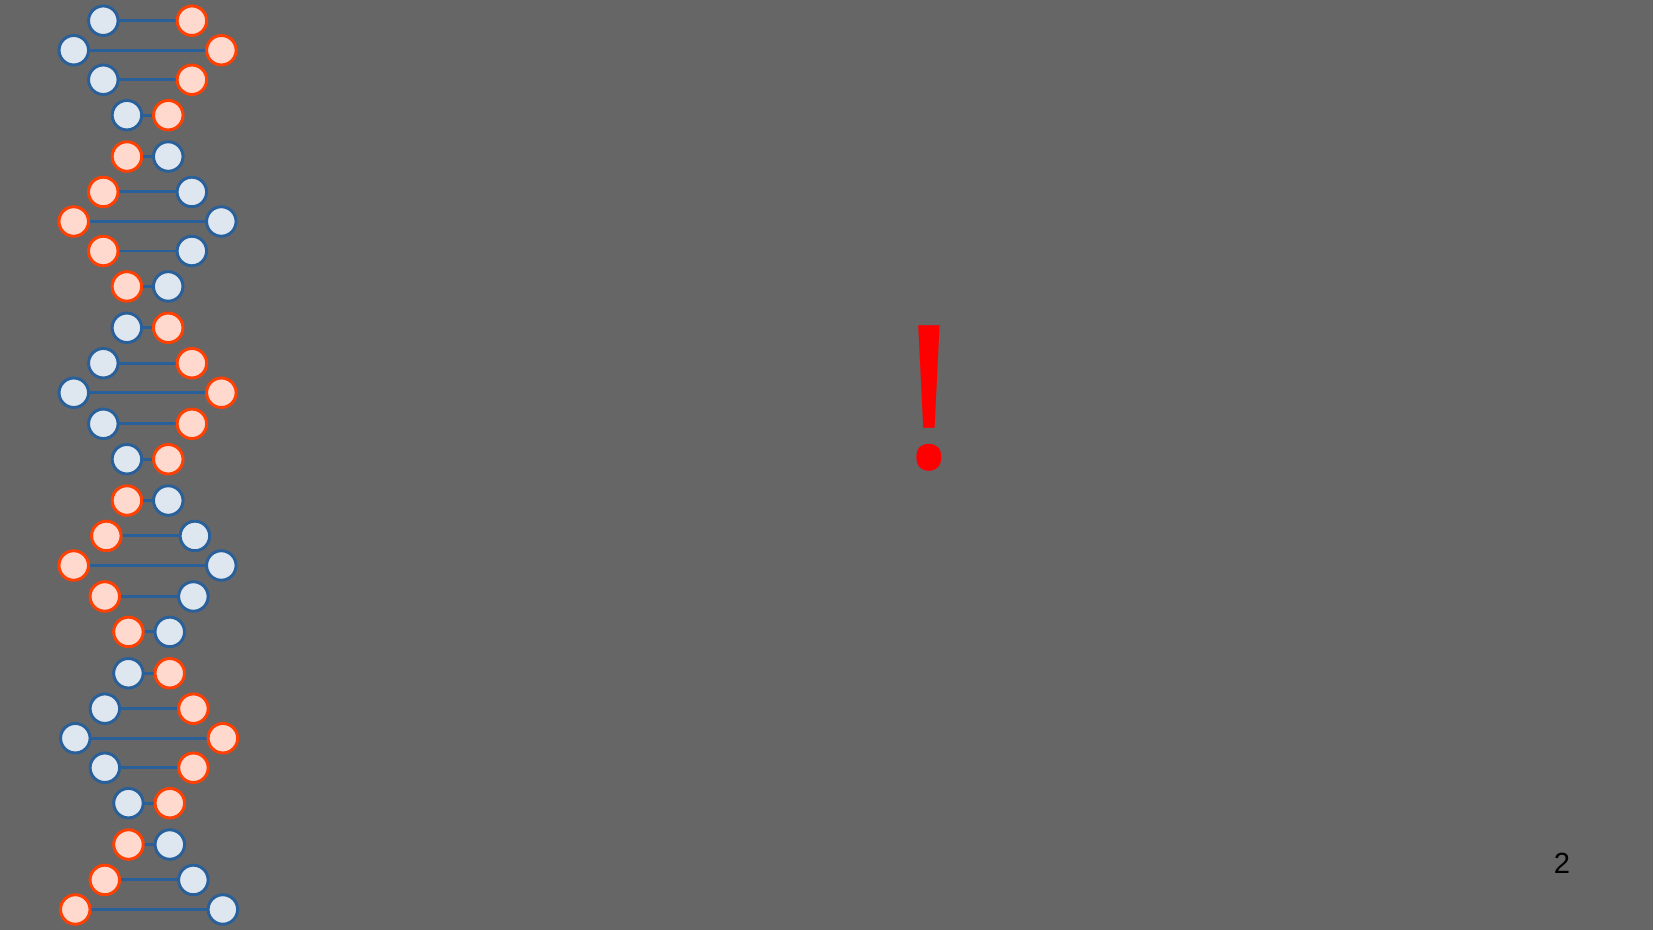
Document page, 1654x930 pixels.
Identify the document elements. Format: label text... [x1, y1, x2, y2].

text_box ! [265, 35, 1594, 748]
